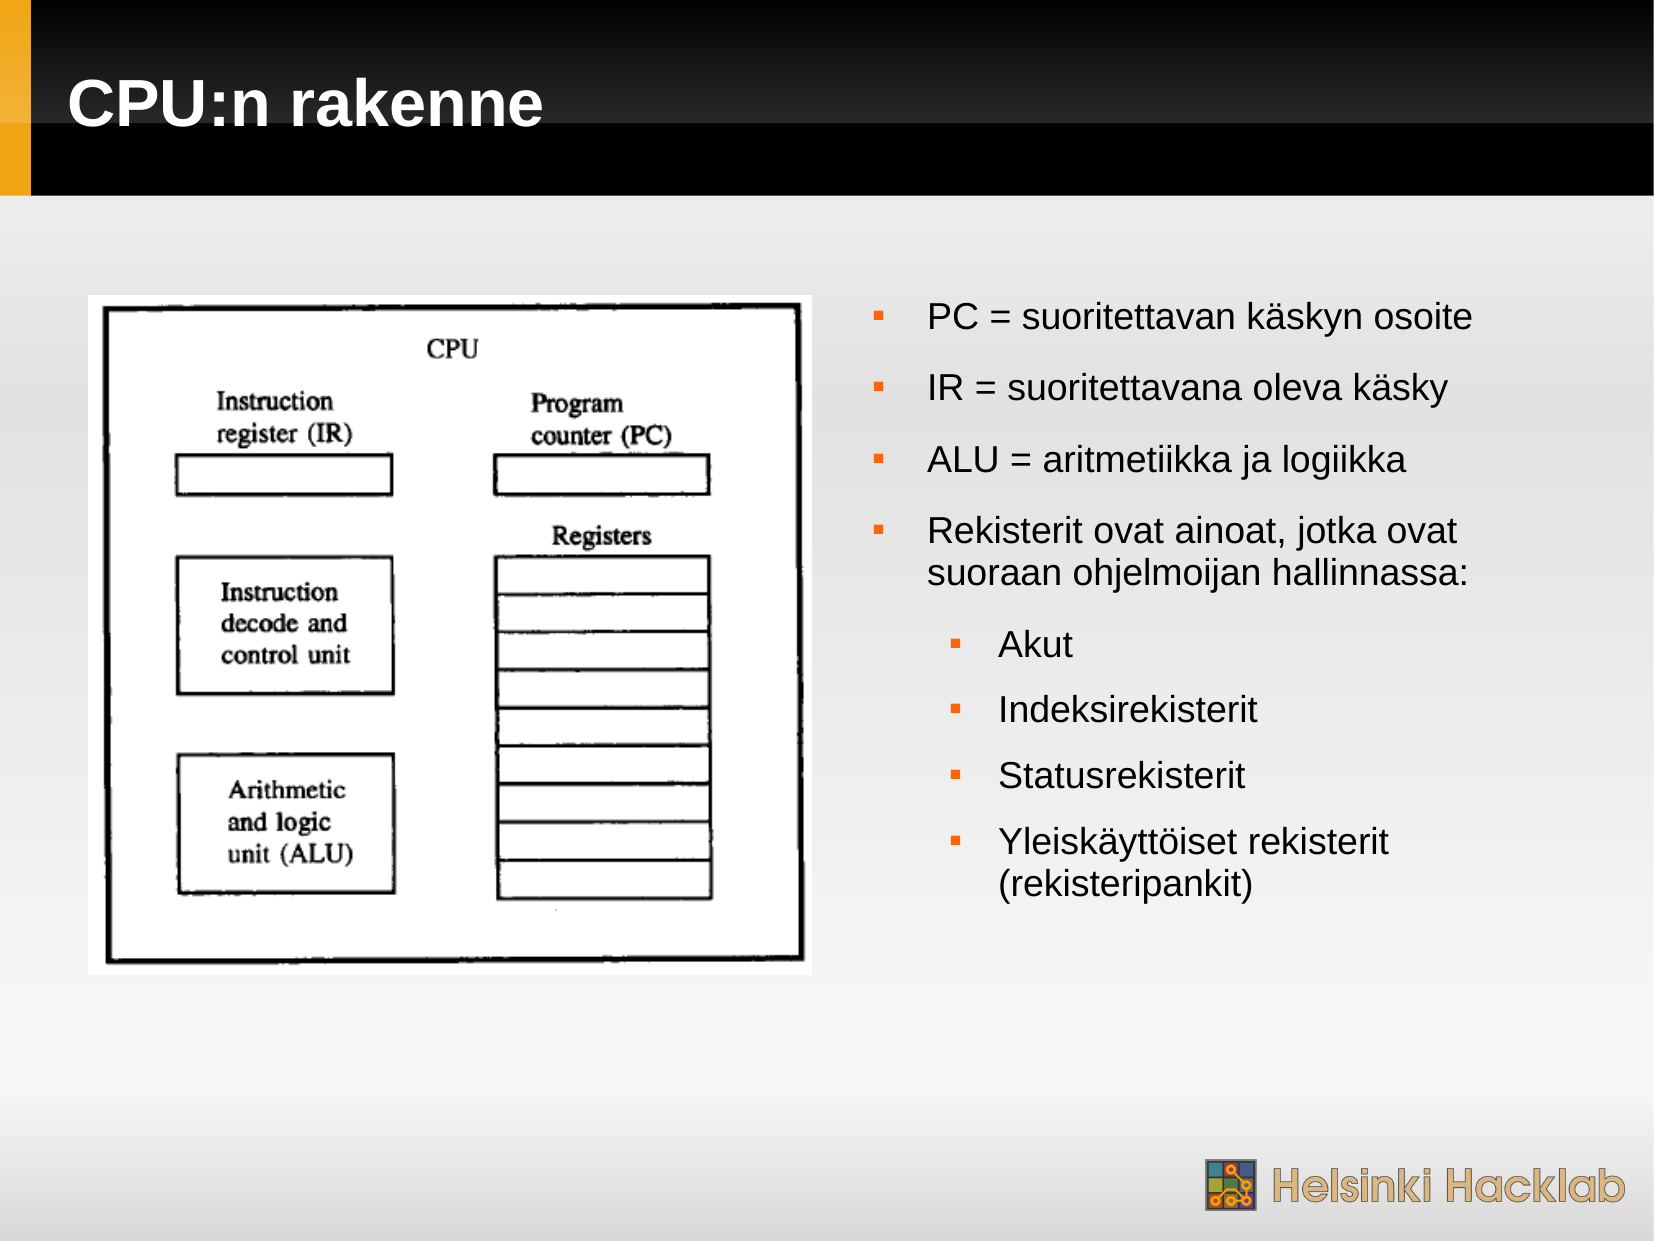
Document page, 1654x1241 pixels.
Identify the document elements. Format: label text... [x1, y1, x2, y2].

list PC = suoritettavan käskyn osoite IR = suoritettavana oleva käsky ALU = aritmetiikka ja logiikka Rekisterit ovat ainoat, jotka ovat suoraan ohjelmoijan hallinnassa: Akut Indeksirekisterit Statusrekisterit Yleiskäyttöiset rekisterit (rekisteripankit) [856, 295, 1536, 1063]
picture [0, 0, 1654, 1241]
title CPU:n rakenne [67, 0, 1556, 208]
